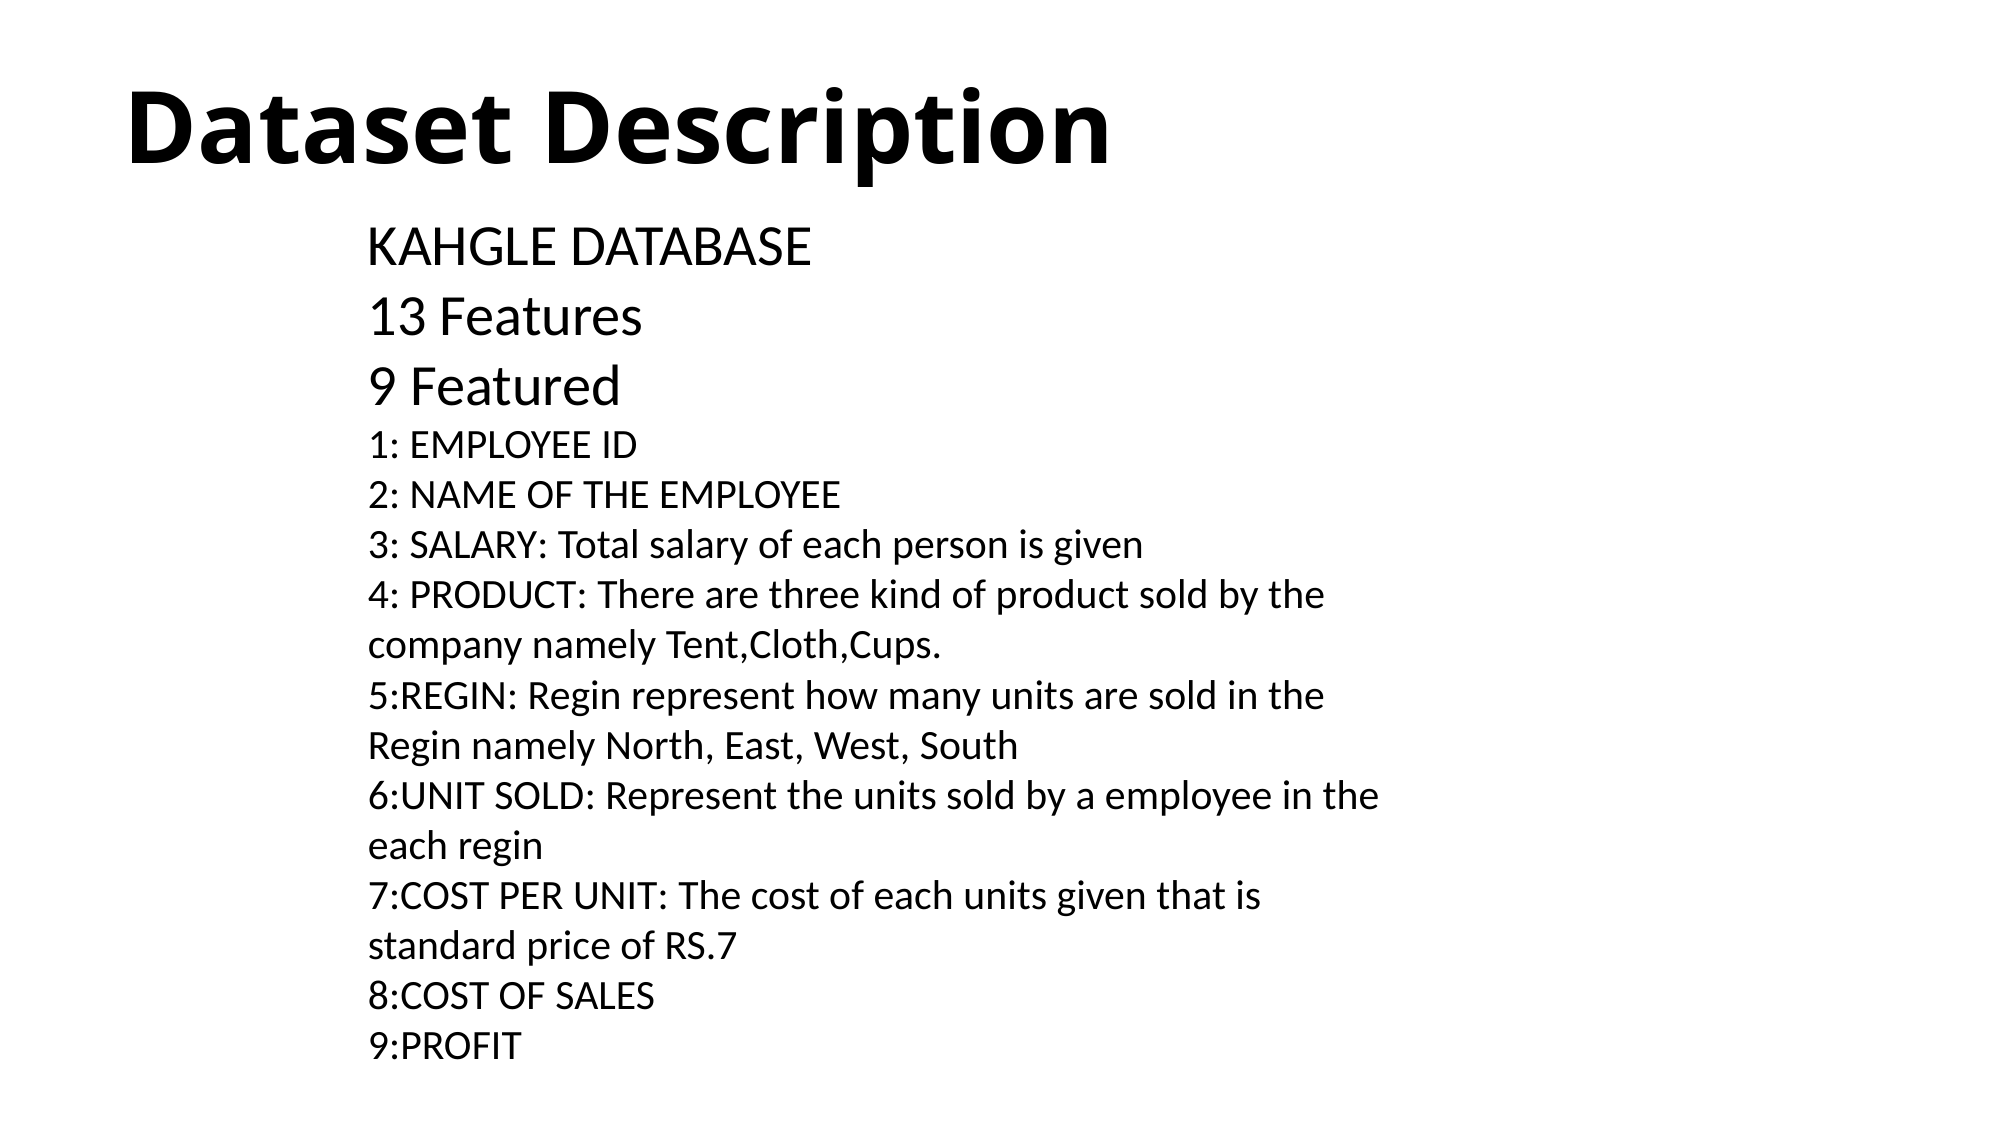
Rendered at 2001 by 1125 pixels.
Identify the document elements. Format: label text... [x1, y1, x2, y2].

title Dataset Description [123, 63, 1877, 188]
text_box KAHGLE DATABASE 13 Features 9 Featured 1: EMPLOYEE ID 2: NAME OF THE EMPLOYEE 3: SALARY: Total salary of each person is given 4: PRODUCT: There are three kind of product sold by the company namely Tent,Cloth,Cups. 5:REGIN: Regin represent how many units are sold in the Regin namely North, East, West, South 6:UNIT SOLD: Represent the units sold by a employee in the each regin 7:COST PER UNIT: The cost of each units given that is standard price of RS.7 8:COST OF SALES 9:PROFIT [352, 199, 1406, 1125]
